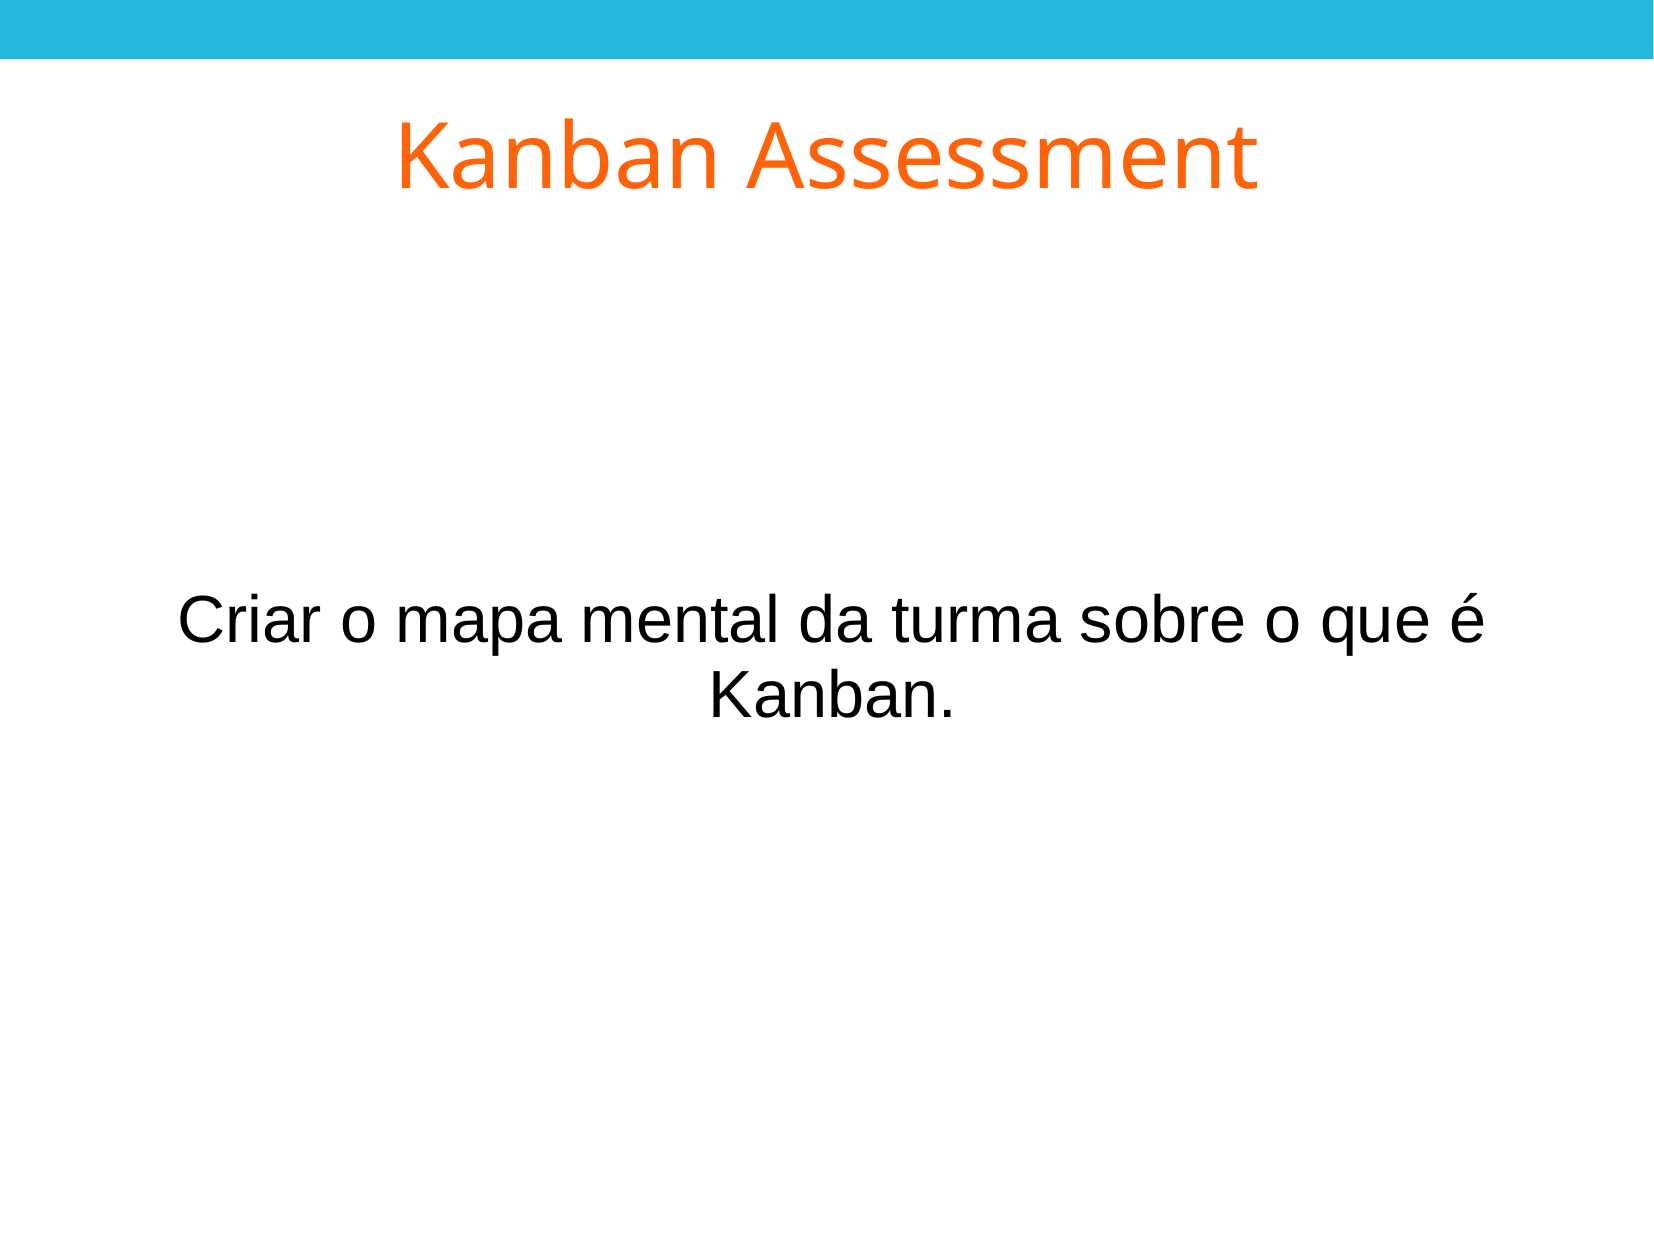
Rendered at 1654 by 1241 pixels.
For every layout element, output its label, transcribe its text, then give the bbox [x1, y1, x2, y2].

title Kanban Assessment [82, 49, 1571, 257]
subtitle Criar o mapa mental da turma sobre o que é Kanban. [88, 250, 1577, 1063]
